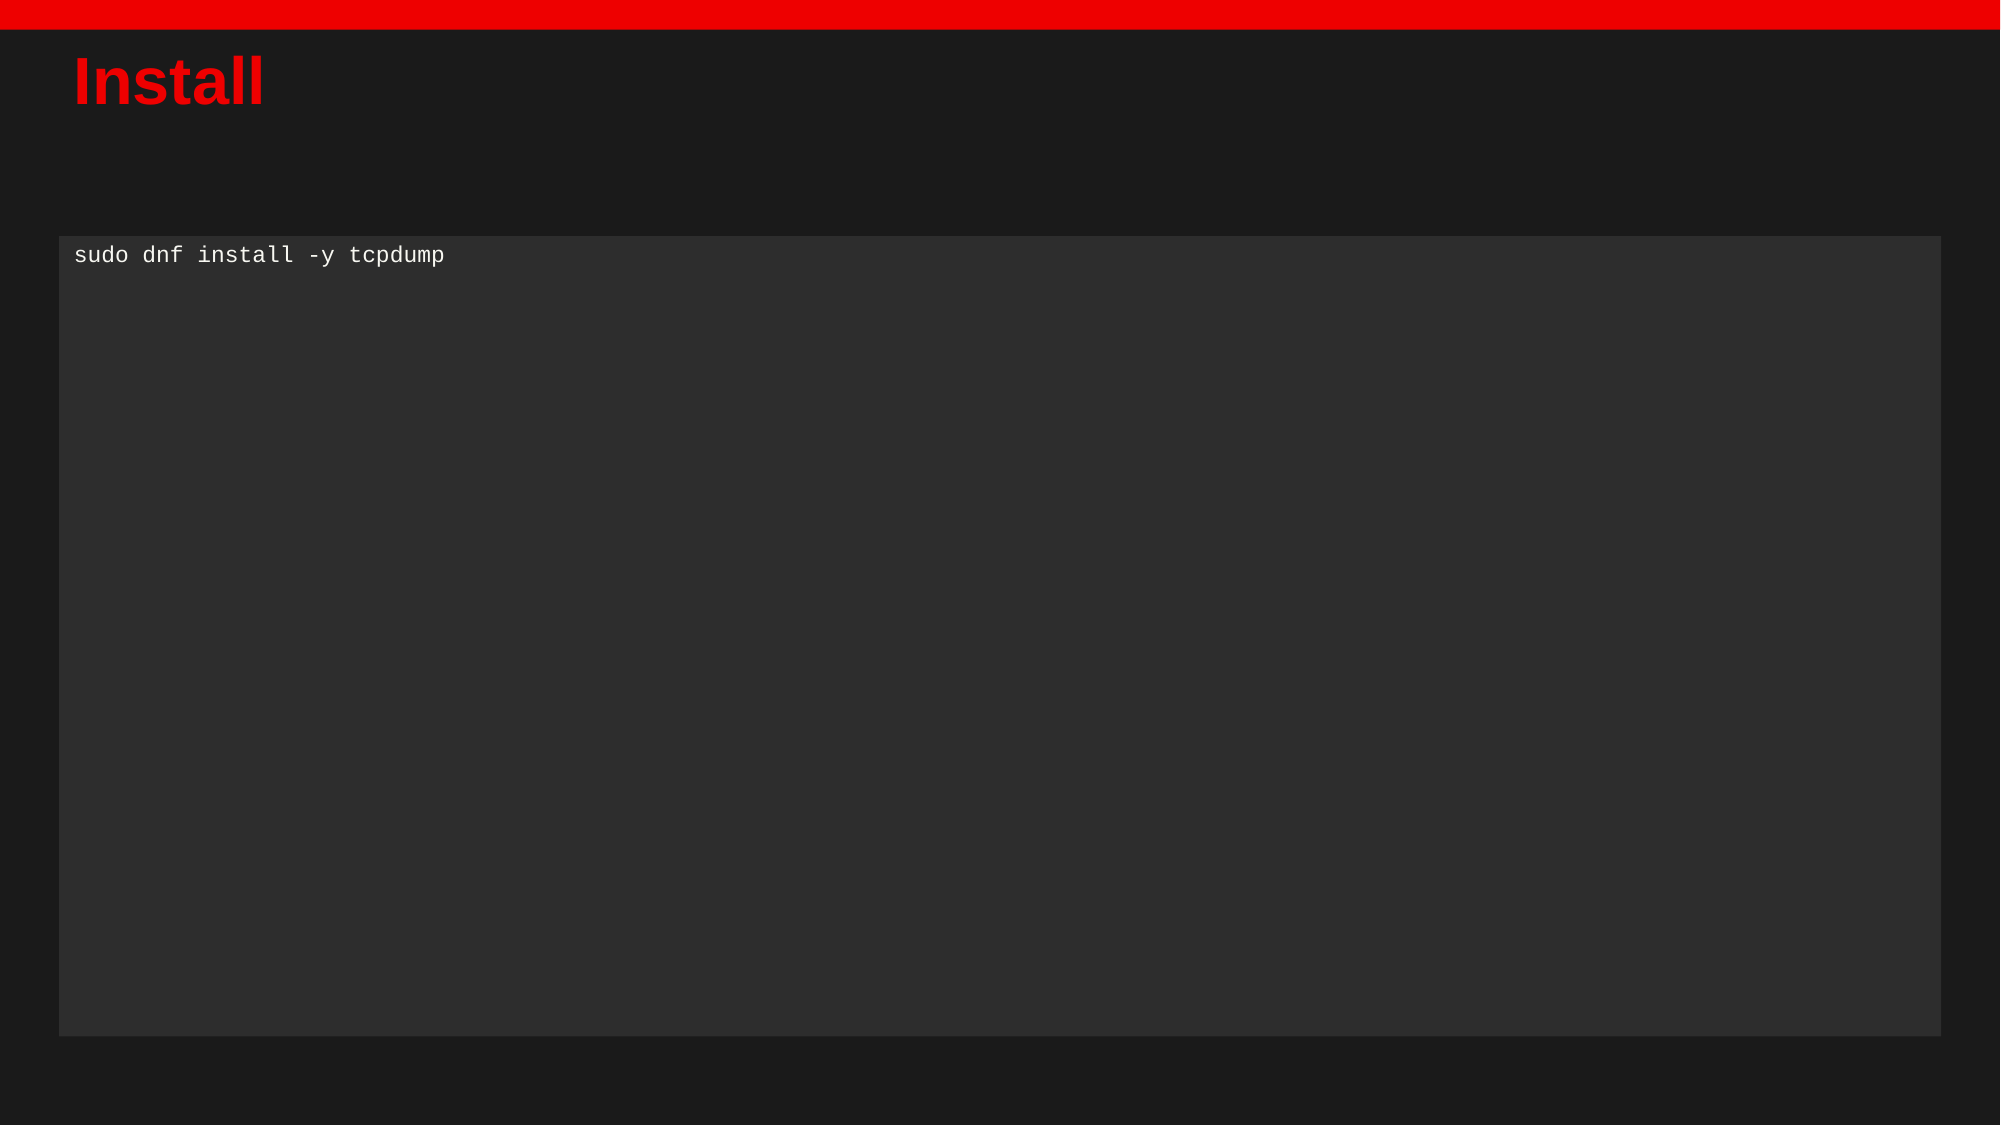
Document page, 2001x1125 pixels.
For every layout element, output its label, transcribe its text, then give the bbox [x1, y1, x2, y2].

text_box [0, 0, 2001, 30]
text_box Install [59, 36, 1942, 208]
text_box sudo dnf install -y tcpdump [59, 236, 1942, 1037]
